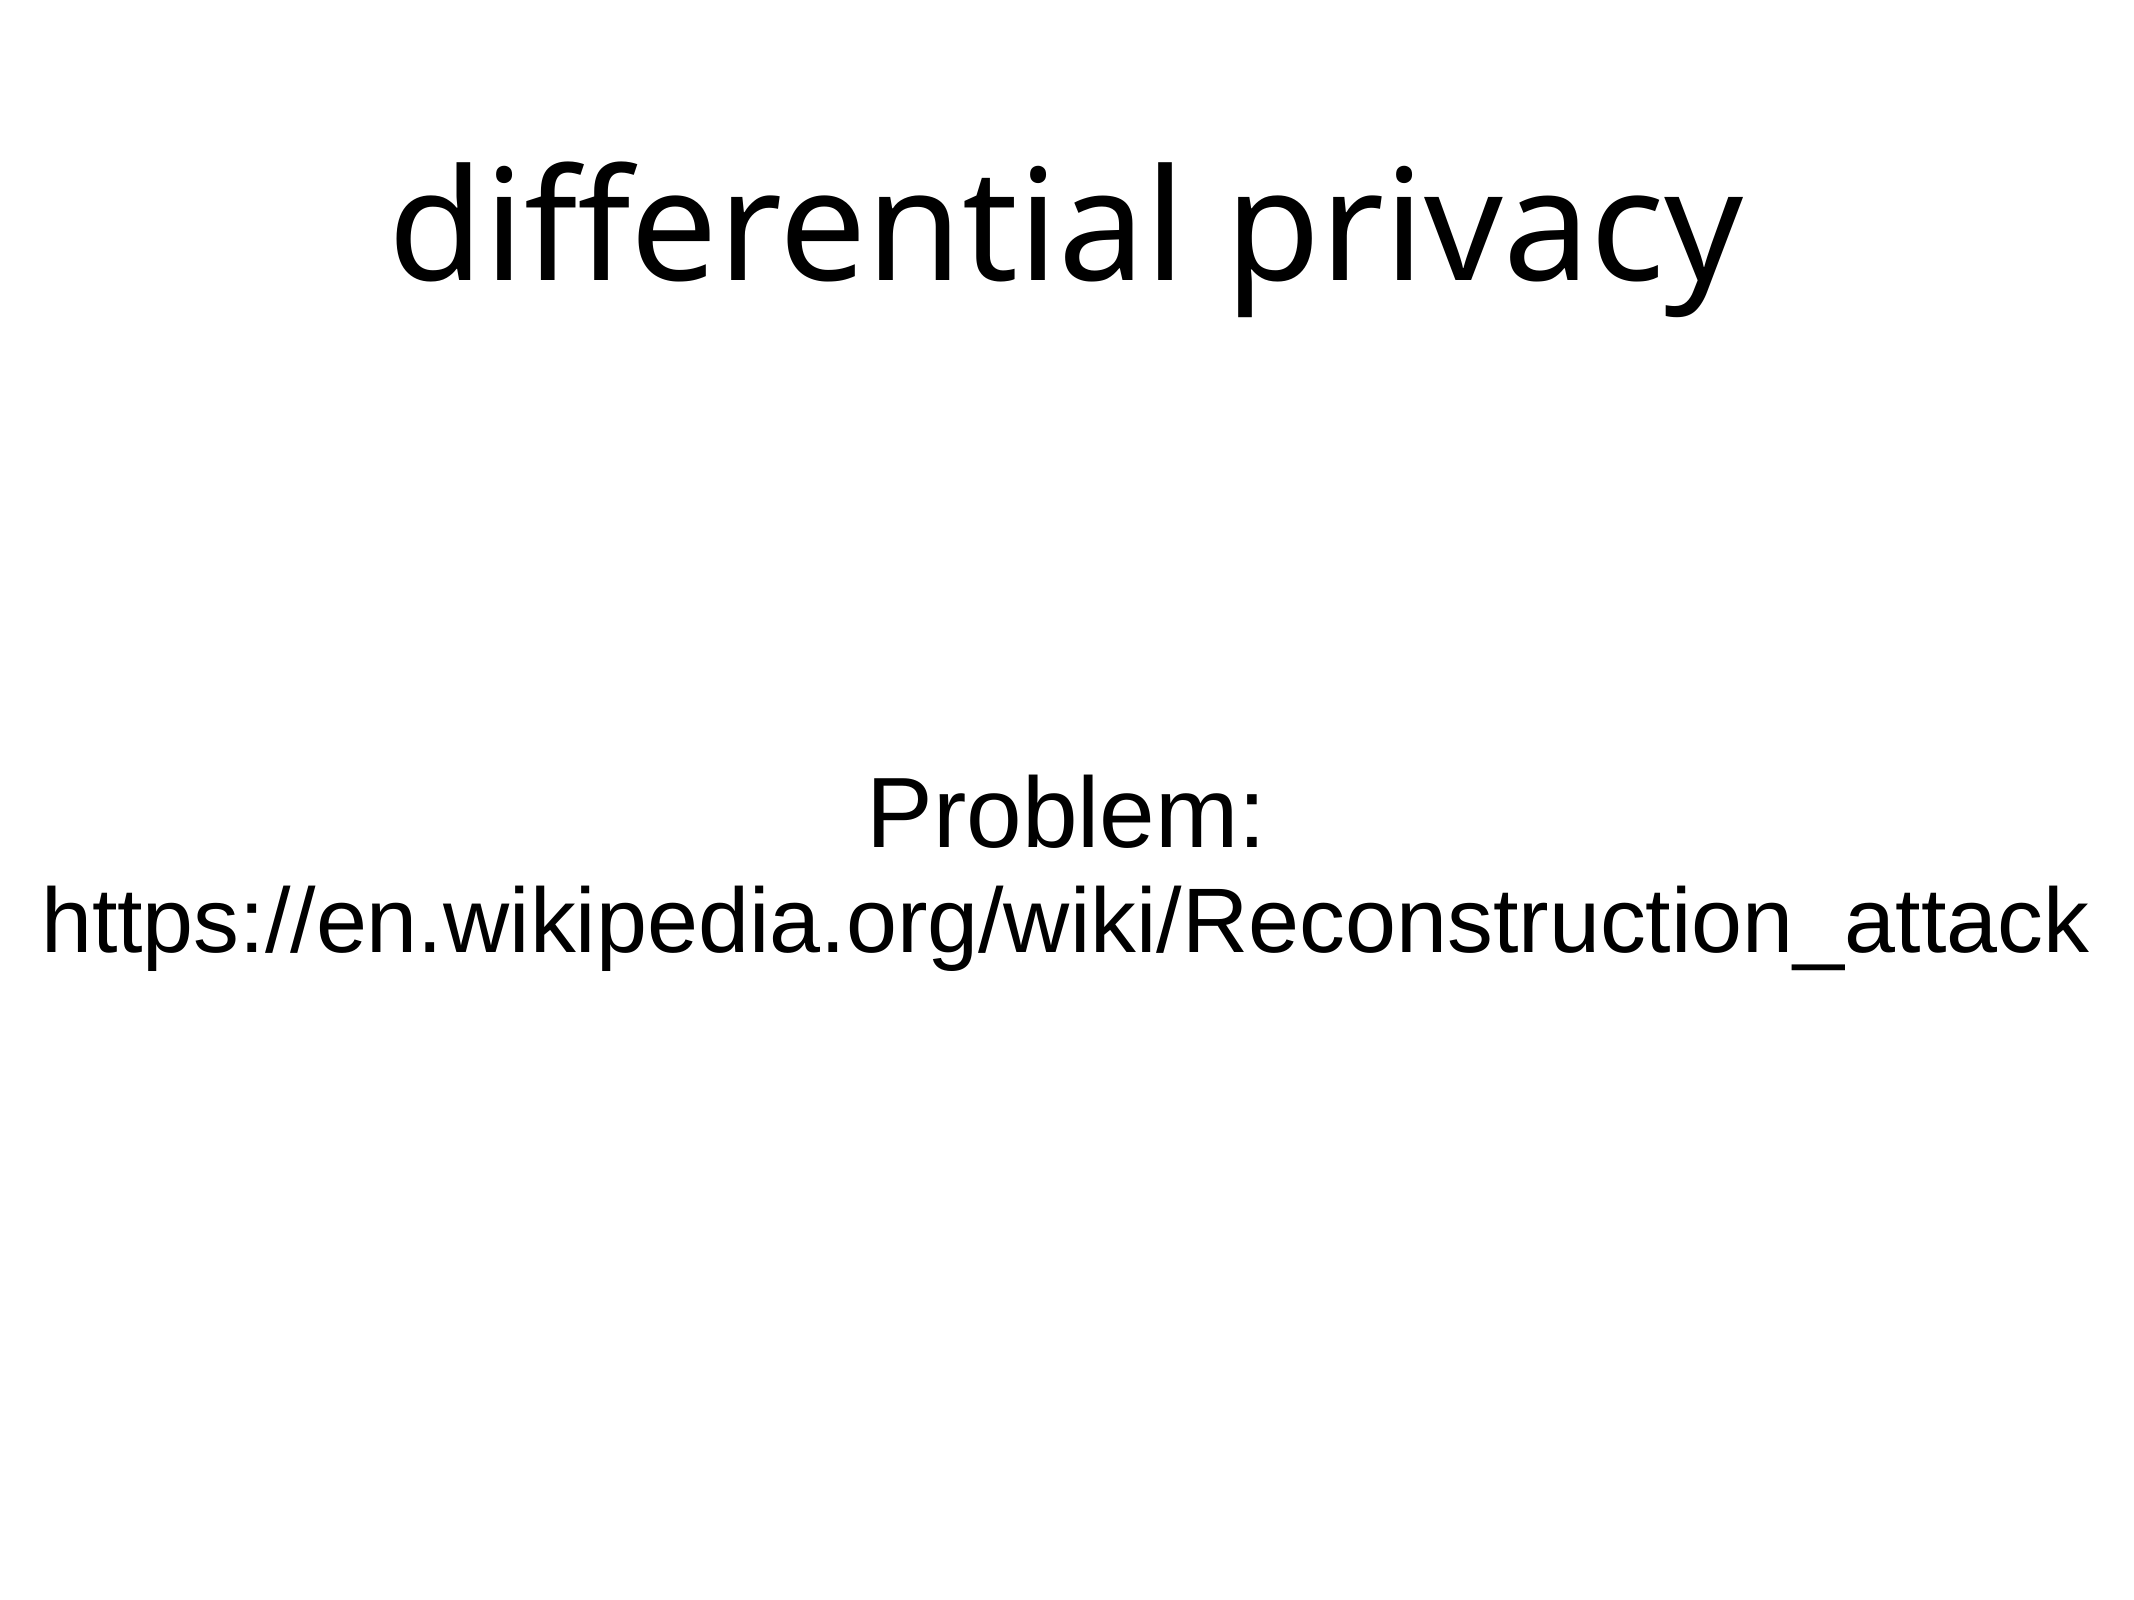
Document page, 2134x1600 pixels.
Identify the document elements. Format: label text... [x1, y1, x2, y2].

title differential privacy [156, 41, 1978, 396]
text_box Problem: https://en.wikipedia.org/wiki/Reconstruction_attack [0, 750, 2134, 1227]
